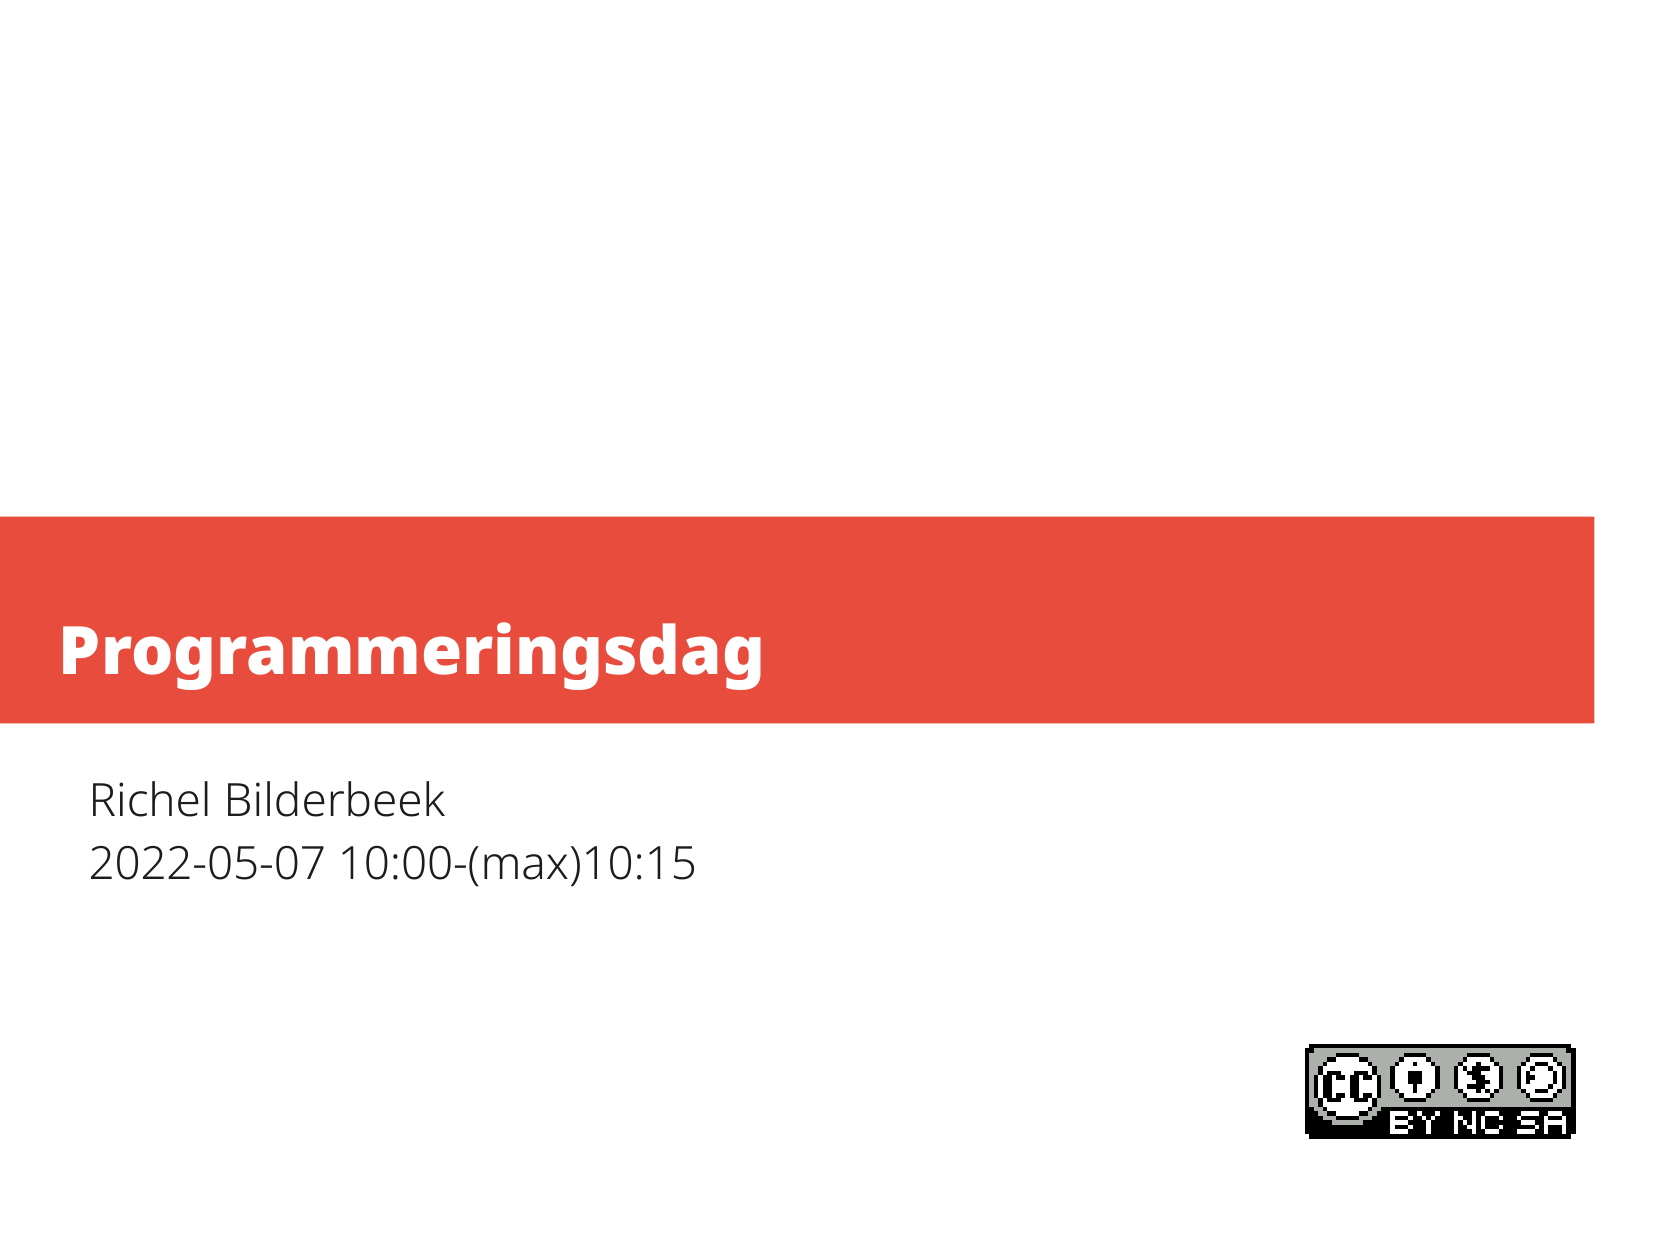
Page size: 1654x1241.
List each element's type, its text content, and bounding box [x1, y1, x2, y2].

picture [1305, 1044, 1576, 1139]
subtitle Richel Bilderbeek 2022-05-07 10:00-(max)10:15 https://github.com/richelbilderbeek/programmeringsdag_usb_2022 [88, 767, 1595, 886]
title Programmeringsdag [59, 546, 1595, 694]
